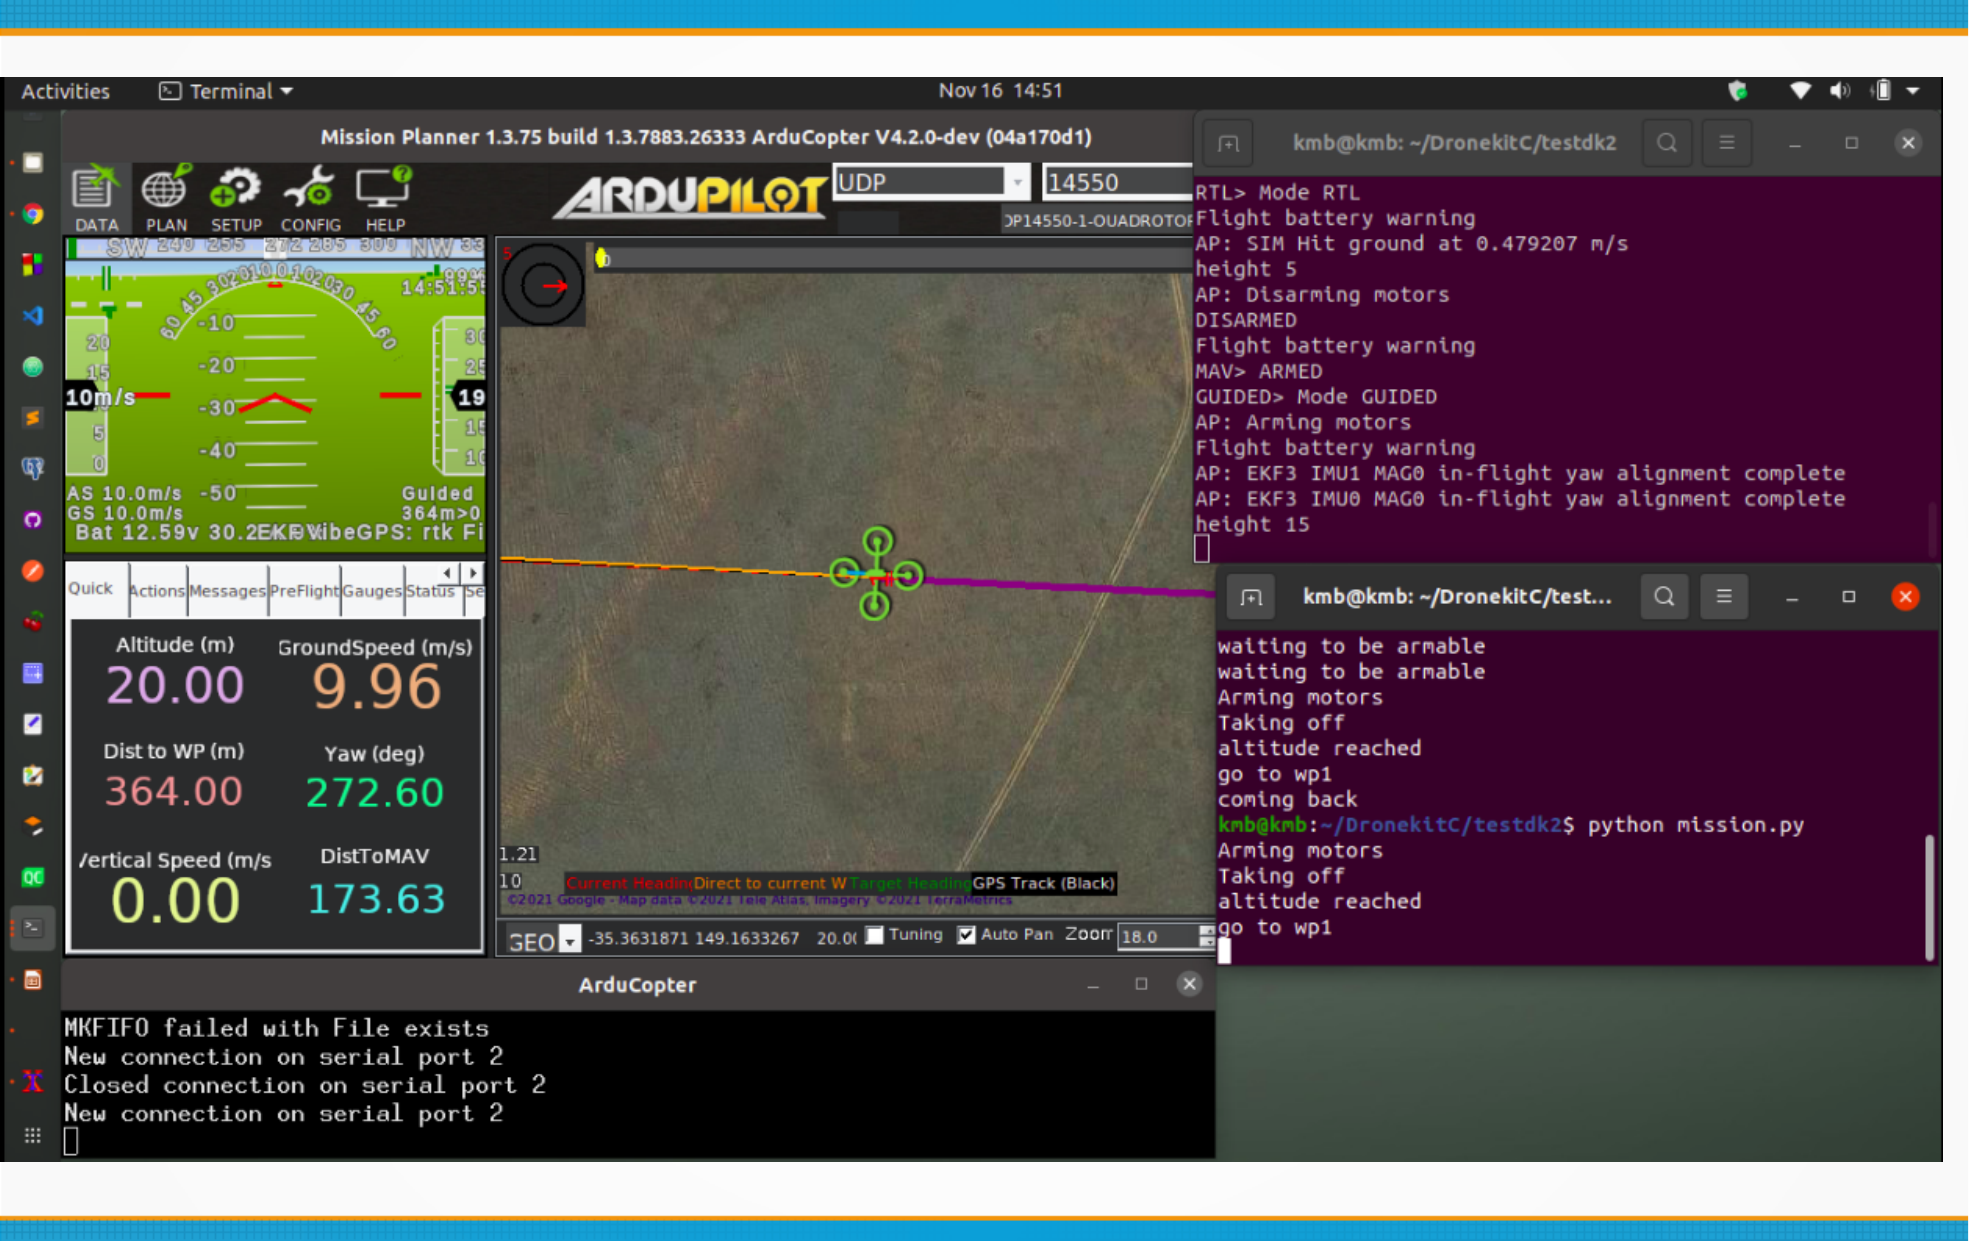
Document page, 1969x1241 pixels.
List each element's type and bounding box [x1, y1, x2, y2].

picture [0, 77, 1943, 1162]
